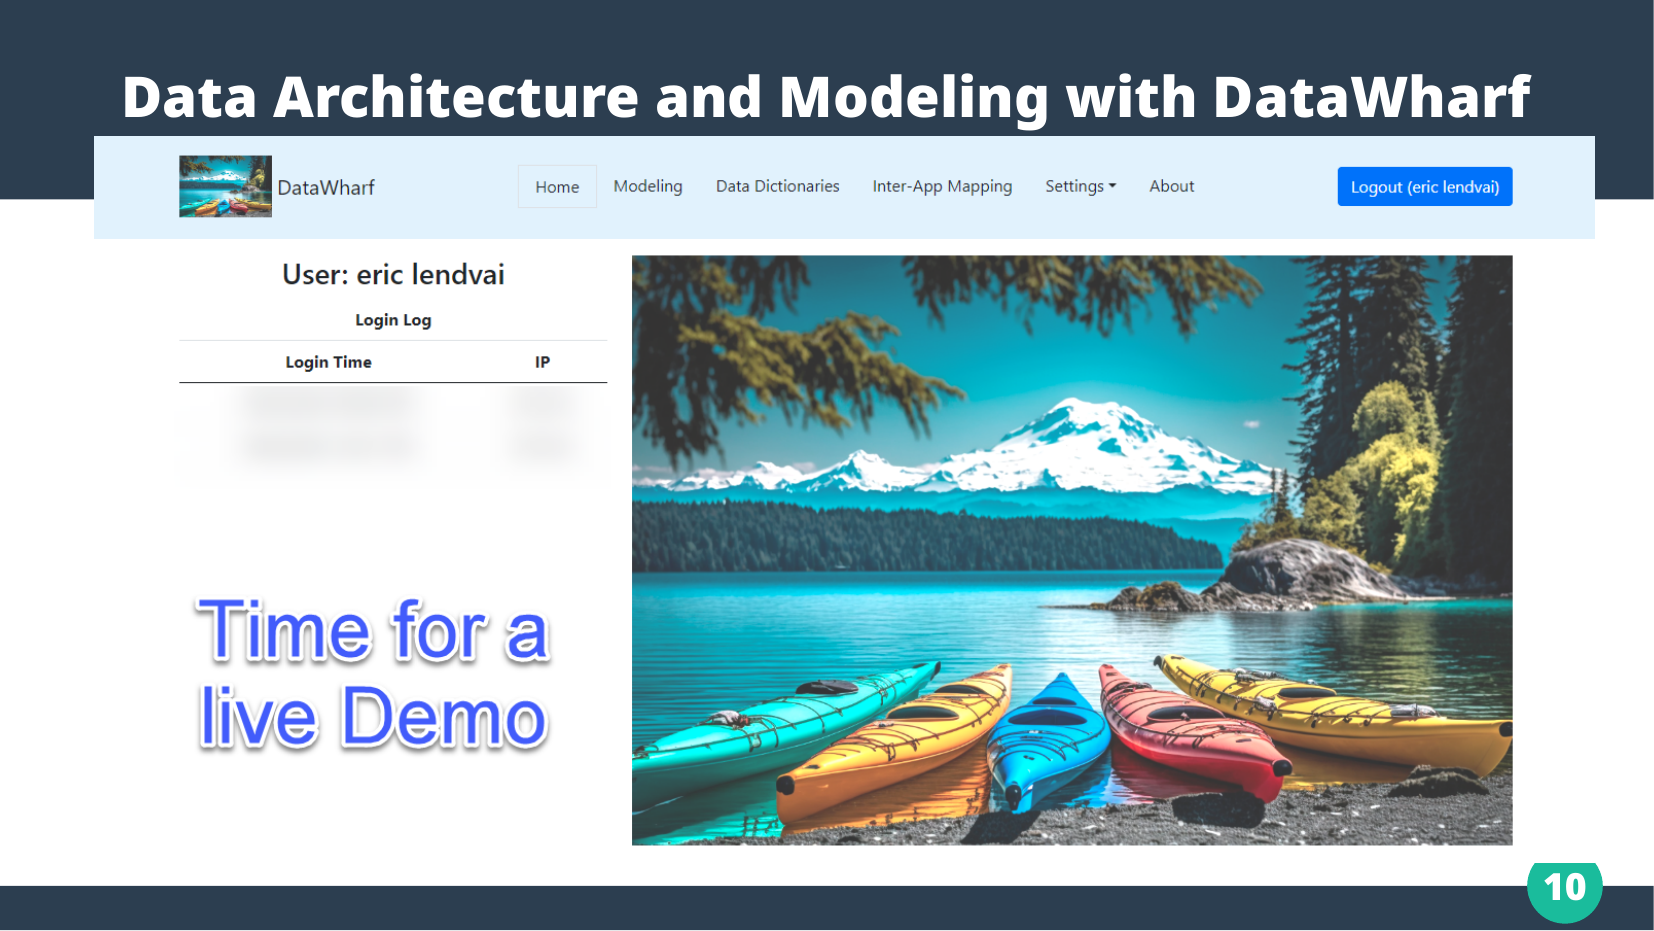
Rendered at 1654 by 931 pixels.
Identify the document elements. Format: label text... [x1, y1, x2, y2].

title Data Architecture and Modeling with DataWharf [59, 37, 1595, 155]
picture [94, 136, 1595, 863]
